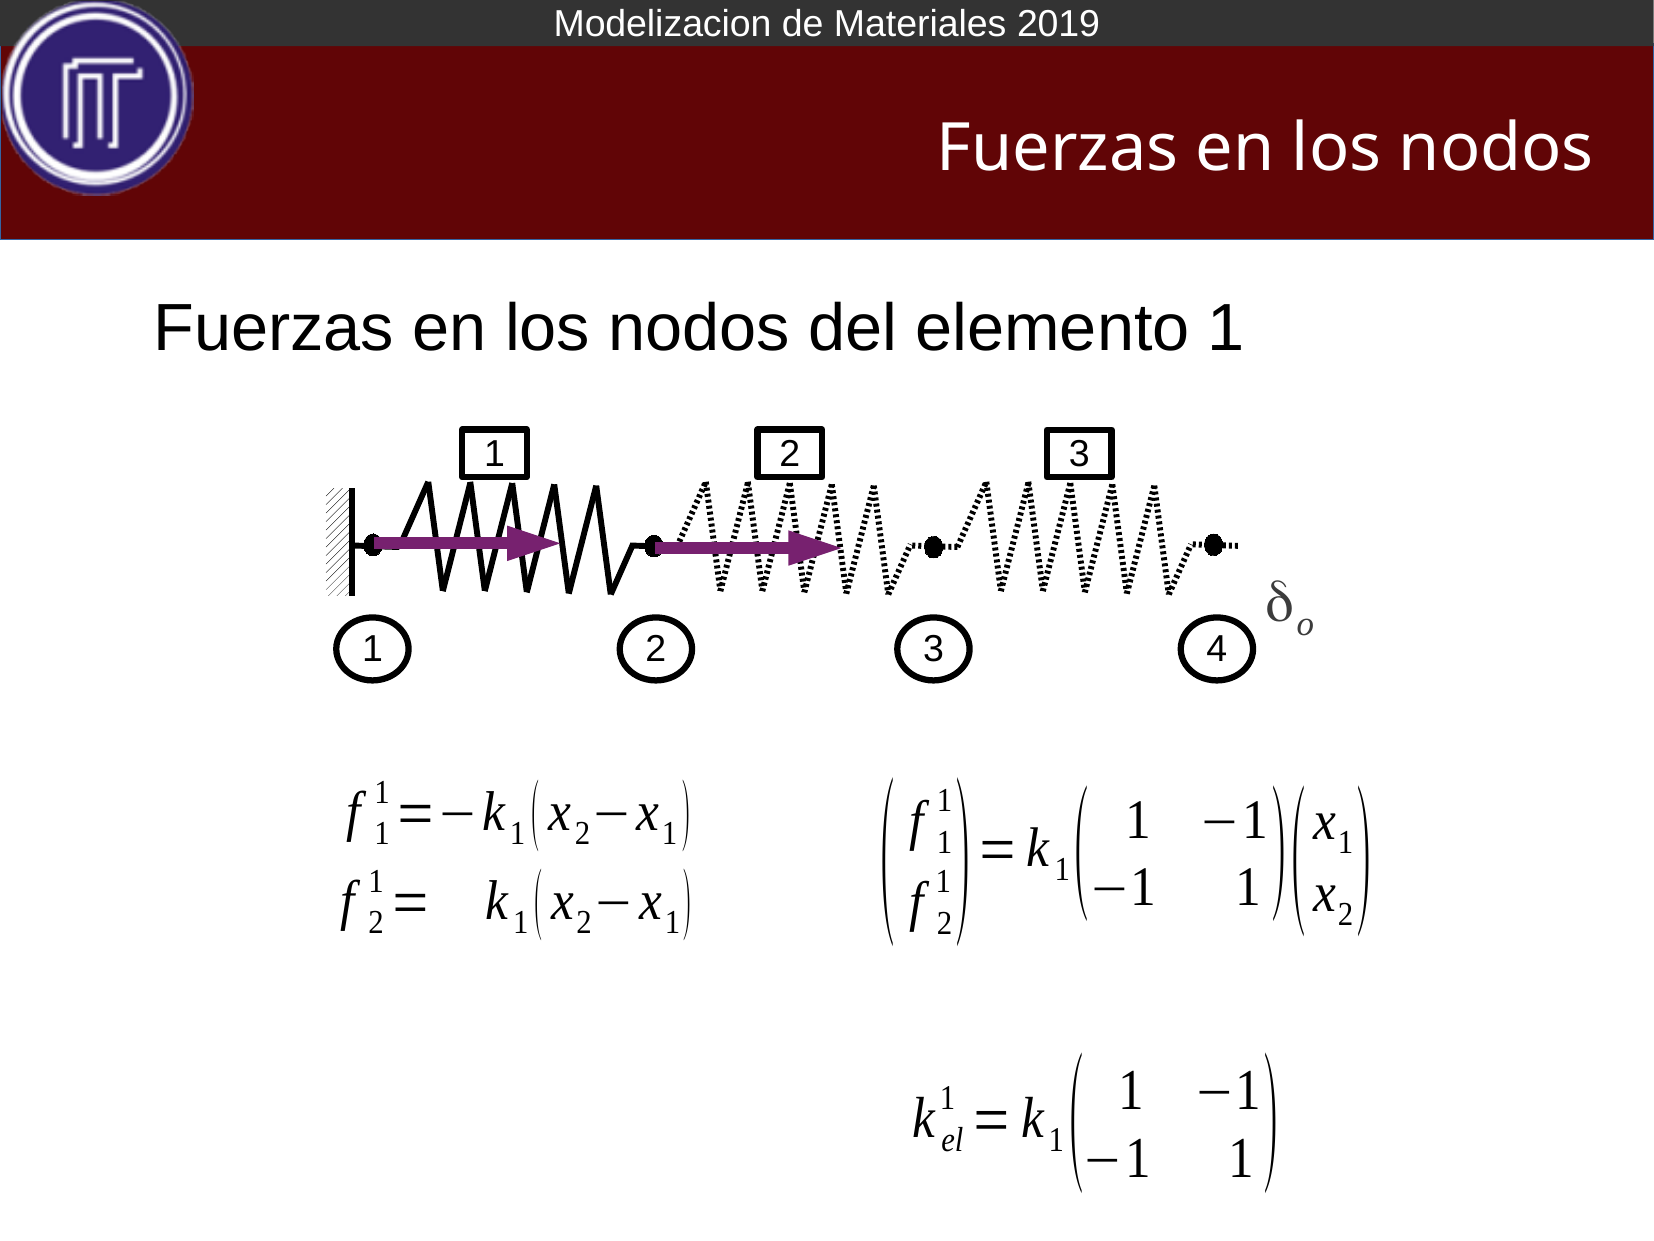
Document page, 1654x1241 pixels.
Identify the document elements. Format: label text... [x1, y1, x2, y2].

list Fuerzas en los nodos del elemento 1 [82, 290, 1571, 383]
text_box [363, 533, 382, 556]
text_box 2 [619, 617, 693, 681]
text_box 3 [897, 617, 970, 681]
chart [1259, 578, 1320, 643]
text_box [1204, 533, 1223, 556]
text_box 4 [1180, 617, 1254, 681]
text_box [325, 488, 349, 596]
text_box 2 [757, 429, 823, 478]
text_box 1 [336, 617, 409, 681]
text_box [644, 535, 663, 557]
chart [324, 862, 699, 945]
text_box [924, 536, 943, 559]
text_box 1 [462, 429, 527, 478]
chart [905, 1050, 1287, 1198]
chart [873, 773, 1379, 950]
text_box 3 [1046, 429, 1112, 478]
picture [0, 0, 194, 196]
chart [330, 773, 696, 856]
title Fuerzas en los nodos [41, 70, 1654, 218]
